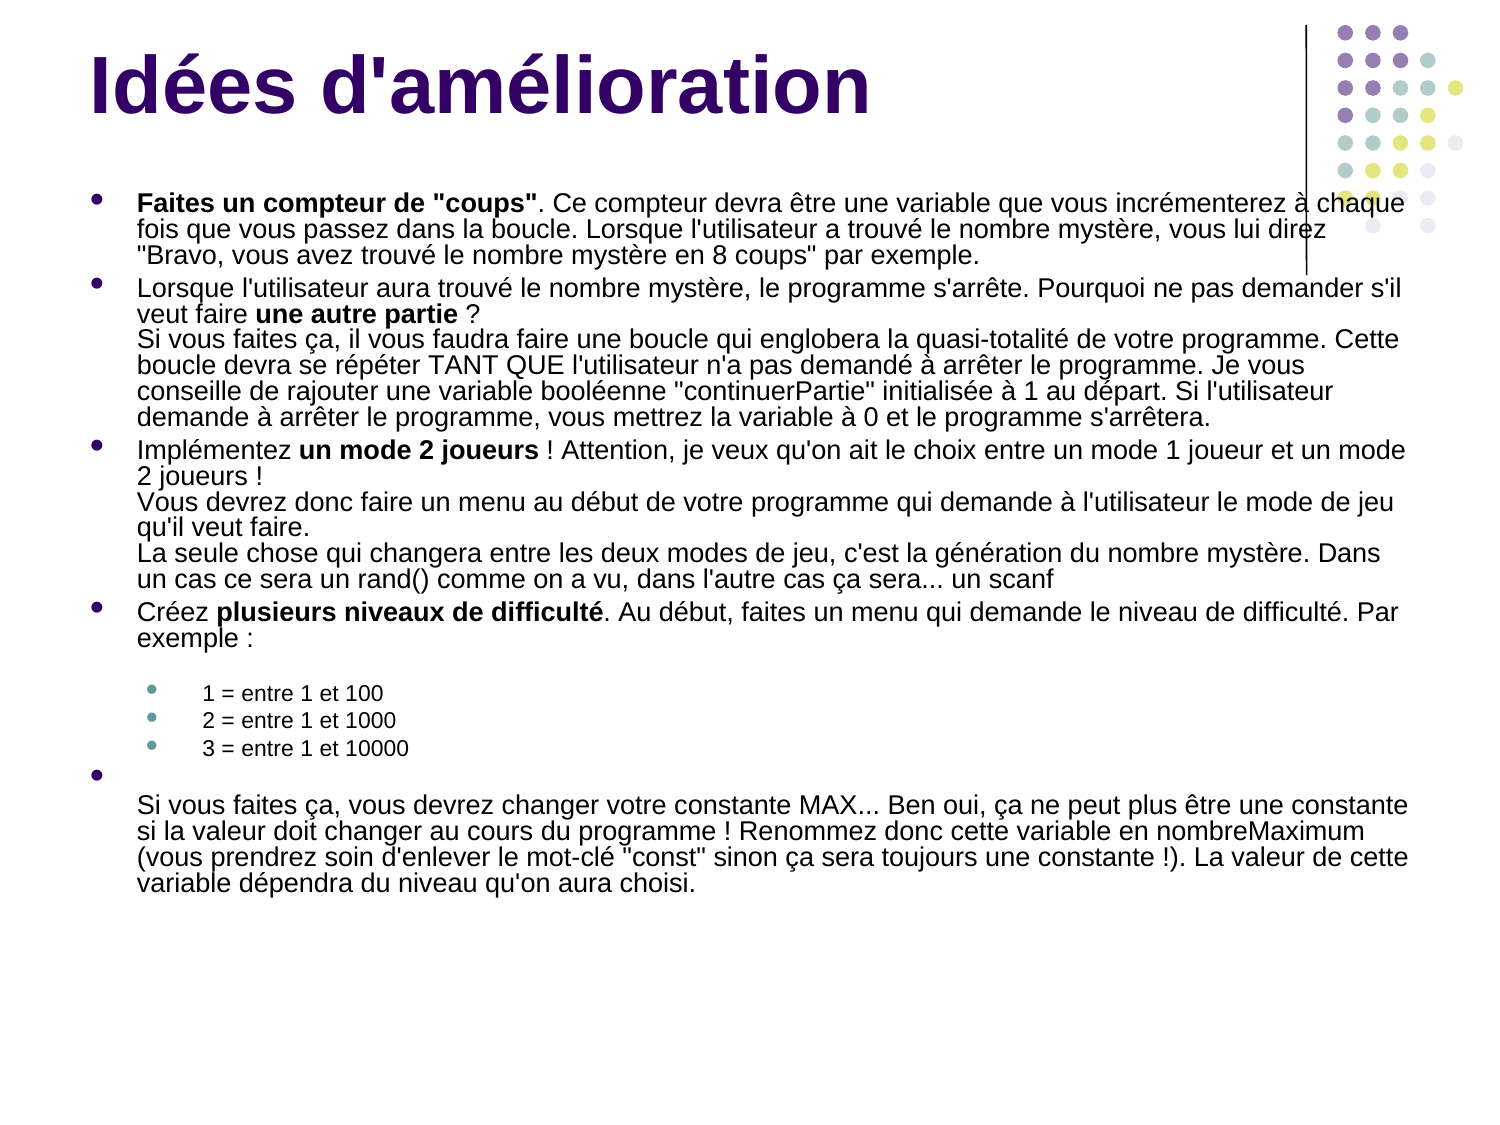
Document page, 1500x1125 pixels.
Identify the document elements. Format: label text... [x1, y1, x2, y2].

title Idées d'amélioration [74, 20, 1313, 138]
list Faites un compteur de "coups". Ce compteur devra être une variable que vous incrémenterez à chaque fois que vous passez dans la boucle. Lorsque l'utilisateur a trouvé le nombre mystère, vous lui direz "Bravo, vous avez trouvé le nombre mystère en 8 coups" par exemple. Lorsque l'utilisateur aura trouvé le nombre mystère, le programme s'arrête. Pourquoi ne pas demander s'il veut faire une autre partie ? Si vous faites ça, il vous faudra faire une boucle qui englobera la quasi-totalité de votre programme. Cette boucle devra se répéter TANT QUE l'utilisateur n'a pas demandé à arrêter le programme. Je vous conseille de rajouter une variable booléenne "continuerPartie" initialisée à 1 au départ. Si l'utilisateur demande à arrêter le programme, vous mettrez la variable à 0 et le programme s'arrêtera. Implémentez un mode 2 joueurs ! Attention, je veux qu'on ait le choix entre un mode 1 joueur et un mode 2 joueurs ! Vous devrez donc faire un menu au début de votre programme qui demande à l'utilisateur le mode de jeu qu'il veut faire. La seule chose qui changera entre les deux modes de jeu, c'est la génération du nombre mystère. Dans un cas ce sera un rand() comme on a vu, dans l'autre cas ça sera... un scanf Créez plusieurs niveaux de difficulté. Au début, faites un menu qui demande le niveau de difficulté. Par exemple : 1 = entre 1 et 100 2 = entre 1 et 1000 3 = entre 1 et 10000 Si vous faites ça, vous devrez changer votre constante MAX... Ben oui, ça ne peut plus être une constante si la valeur doit changer au cours du programme ! Renommez donc cette variable en nombreMaximum (vous prendrez soin d'enlever le mot-clé "const" sinon ça sera toujours une constante !). La valeur de cette variable dépendra du niveau qu'on aura choisi. [75, 184, 1426, 1006]
